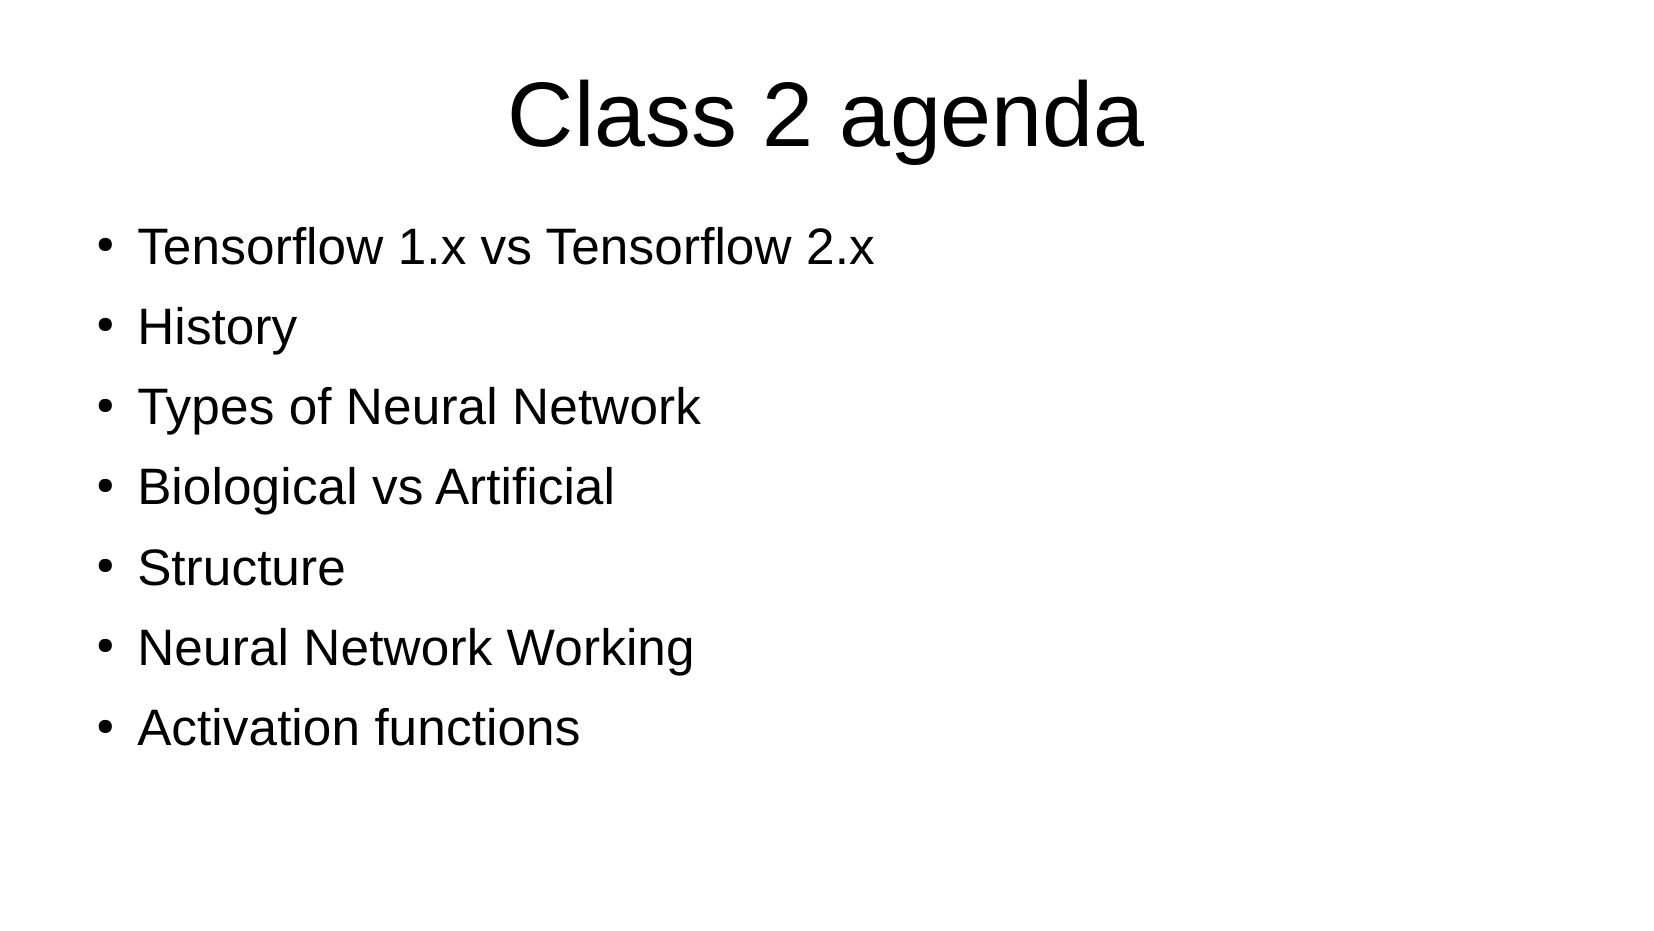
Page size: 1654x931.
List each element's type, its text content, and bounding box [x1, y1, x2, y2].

title Class 2 agenda [82, 37, 1571, 193]
list Tensorflow 1.x vs Tensorflow 2.x History Types of Neural Network Biological vs Artificial Structure Neural Network Working Activation functions [82, 217, 1571, 758]
